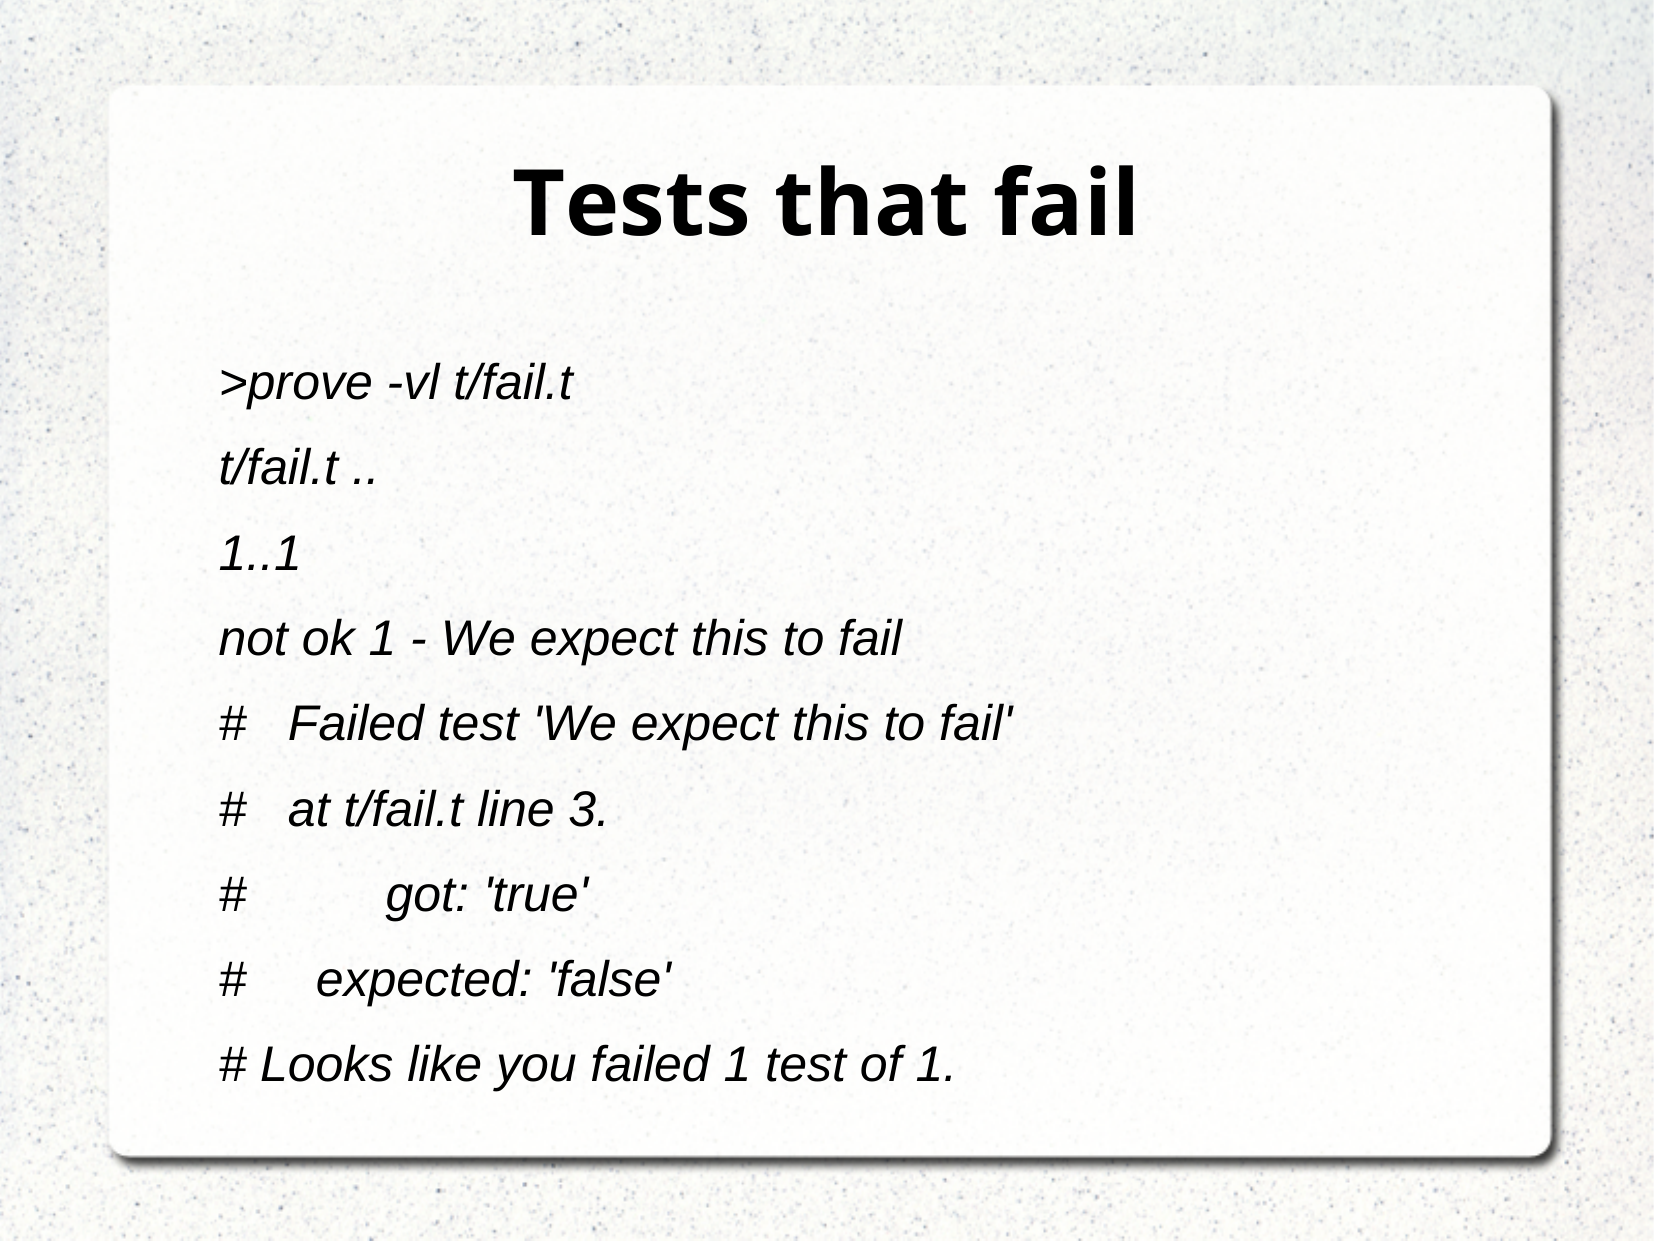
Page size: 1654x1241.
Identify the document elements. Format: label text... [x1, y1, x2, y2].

title Tests that fail [118, 96, 1536, 304]
list >prove -vl t/fail.t t/fail.t .. 1..1 not ok 1 - We expect this to fail # Failed test 'We expect this to fail' # at t/fail.t line 3. # got: 'true' # expected: 'false' # Looks like you failed 1 test of 1. [147, 354, 1506, 1093]
picture [0, 0, 1654, 1241]
